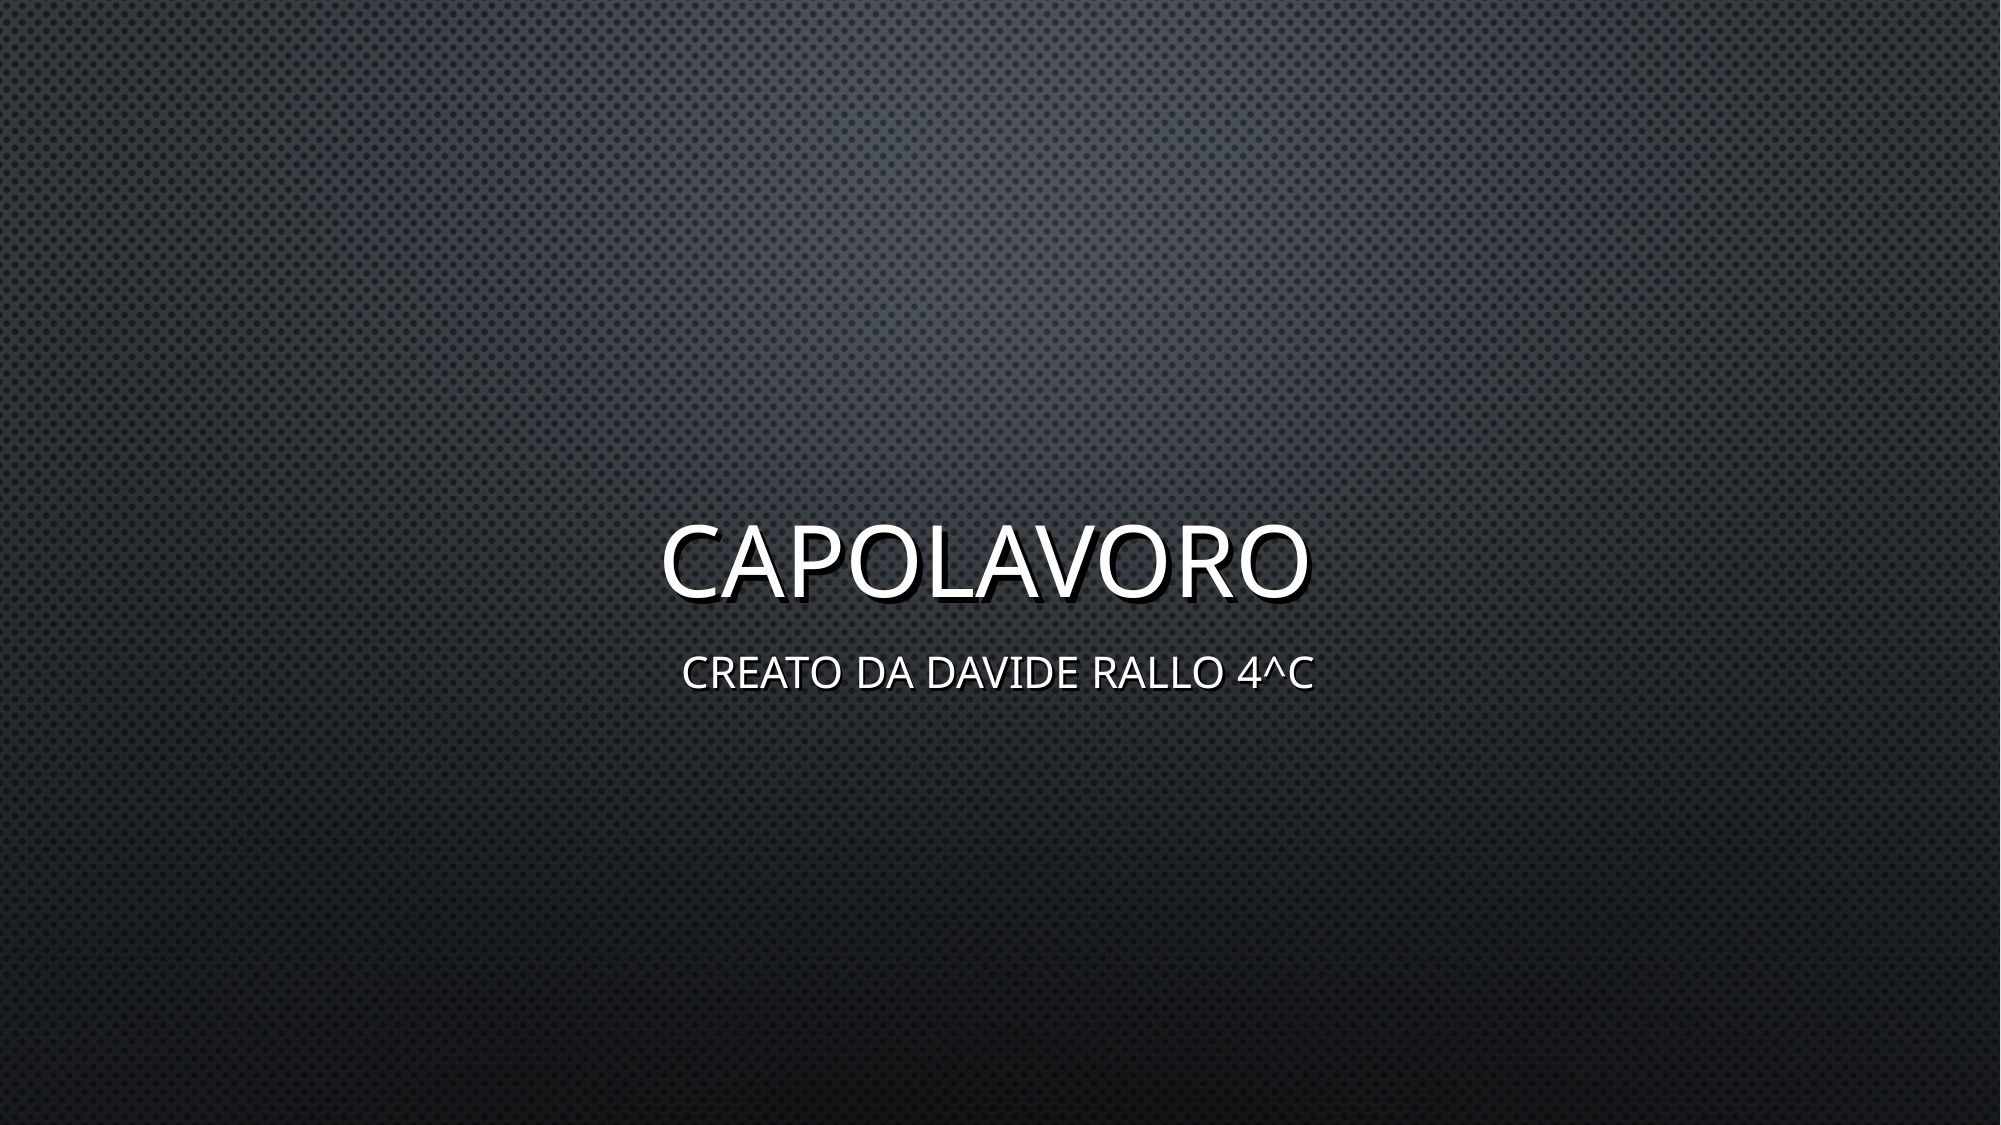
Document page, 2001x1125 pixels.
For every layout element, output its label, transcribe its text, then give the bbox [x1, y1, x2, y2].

subtitle Creato da davide rallo 4^C [287, 637, 1711, 951]
title Capolavoro [287, 99, 1711, 625]
